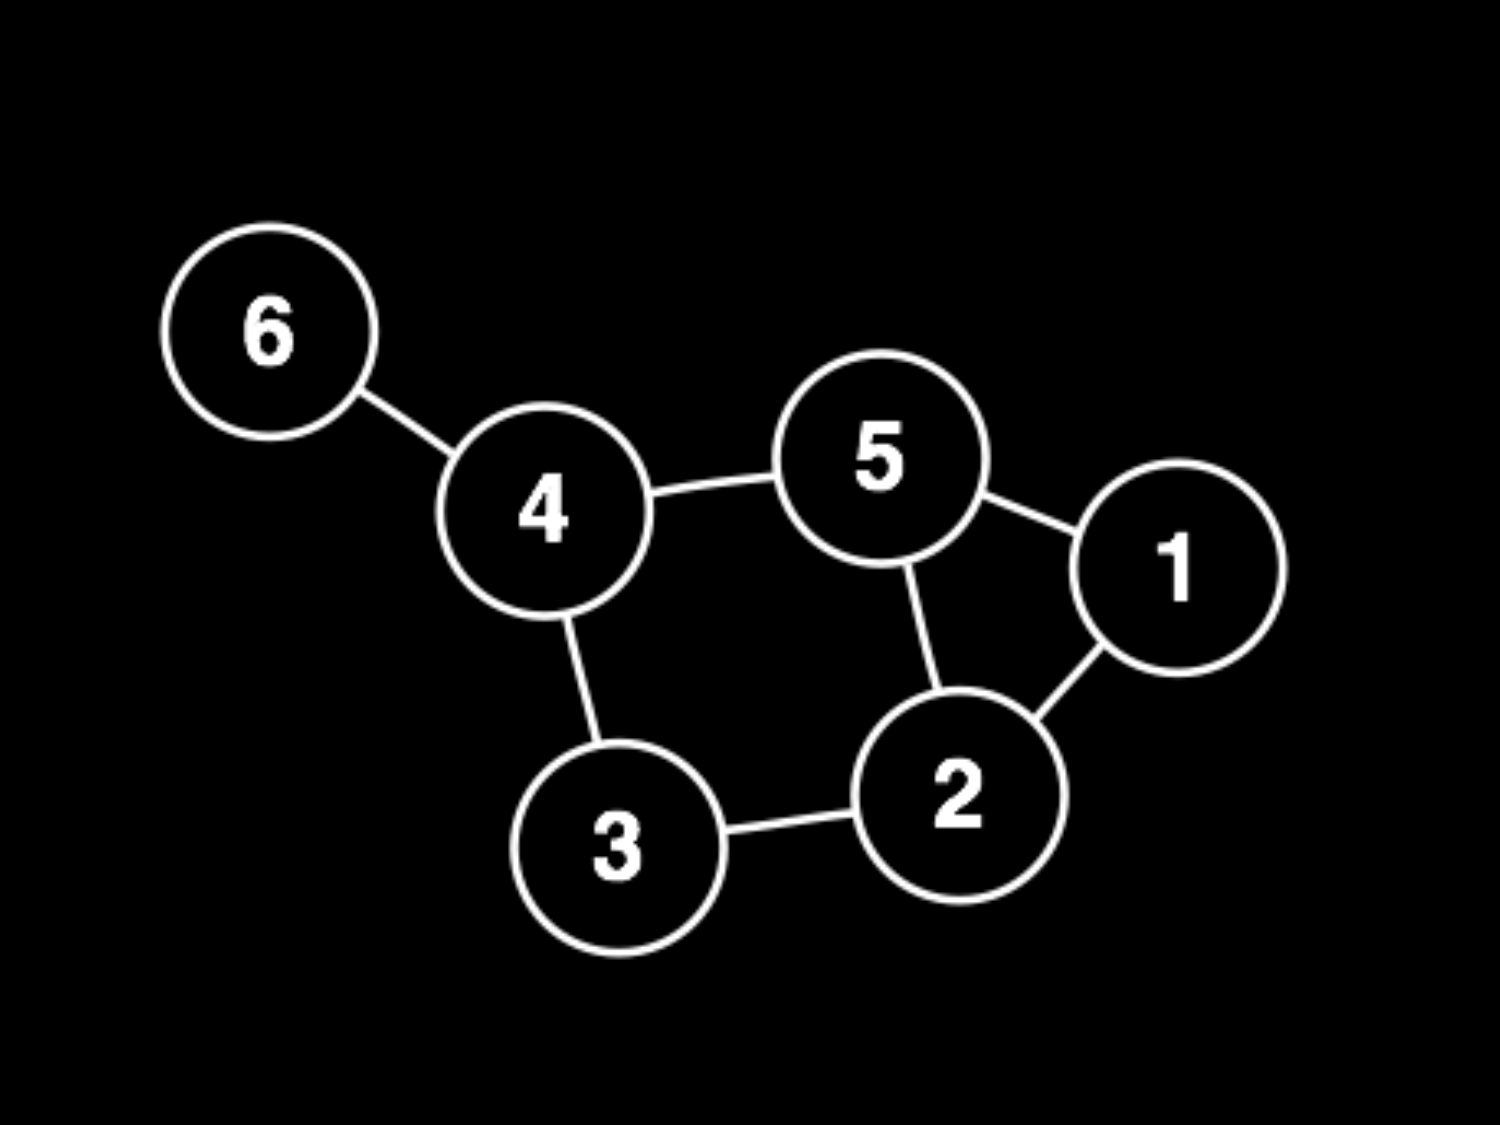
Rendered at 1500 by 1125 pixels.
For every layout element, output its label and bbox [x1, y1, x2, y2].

text_box [137, 200, 1313, 983]
